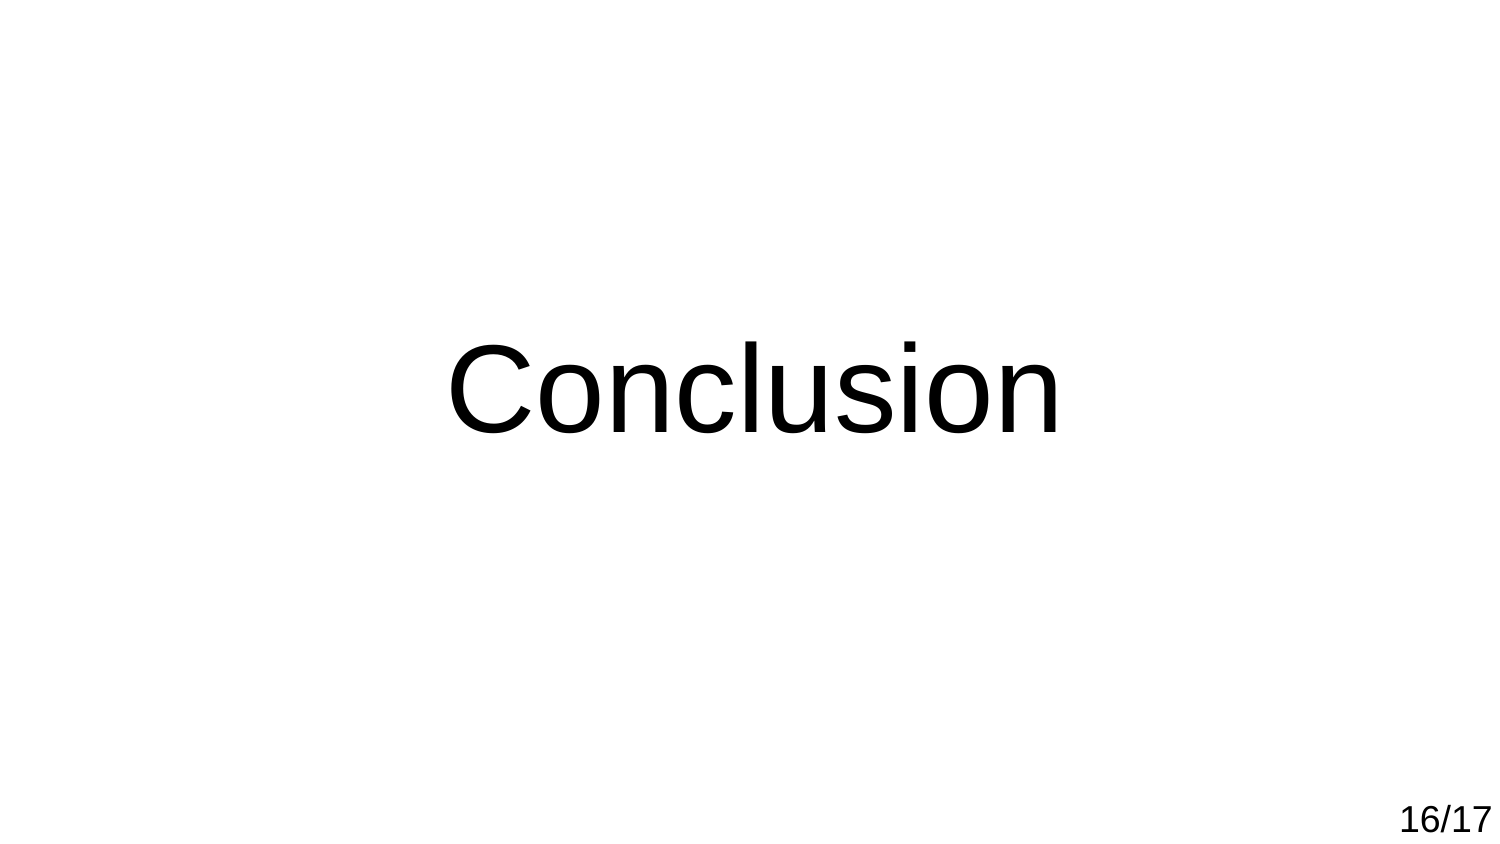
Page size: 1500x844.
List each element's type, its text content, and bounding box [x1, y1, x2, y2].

text_box 16/17 [1384, 791, 1500, 844]
list Conclusion [374, 318, 1500, 844]
